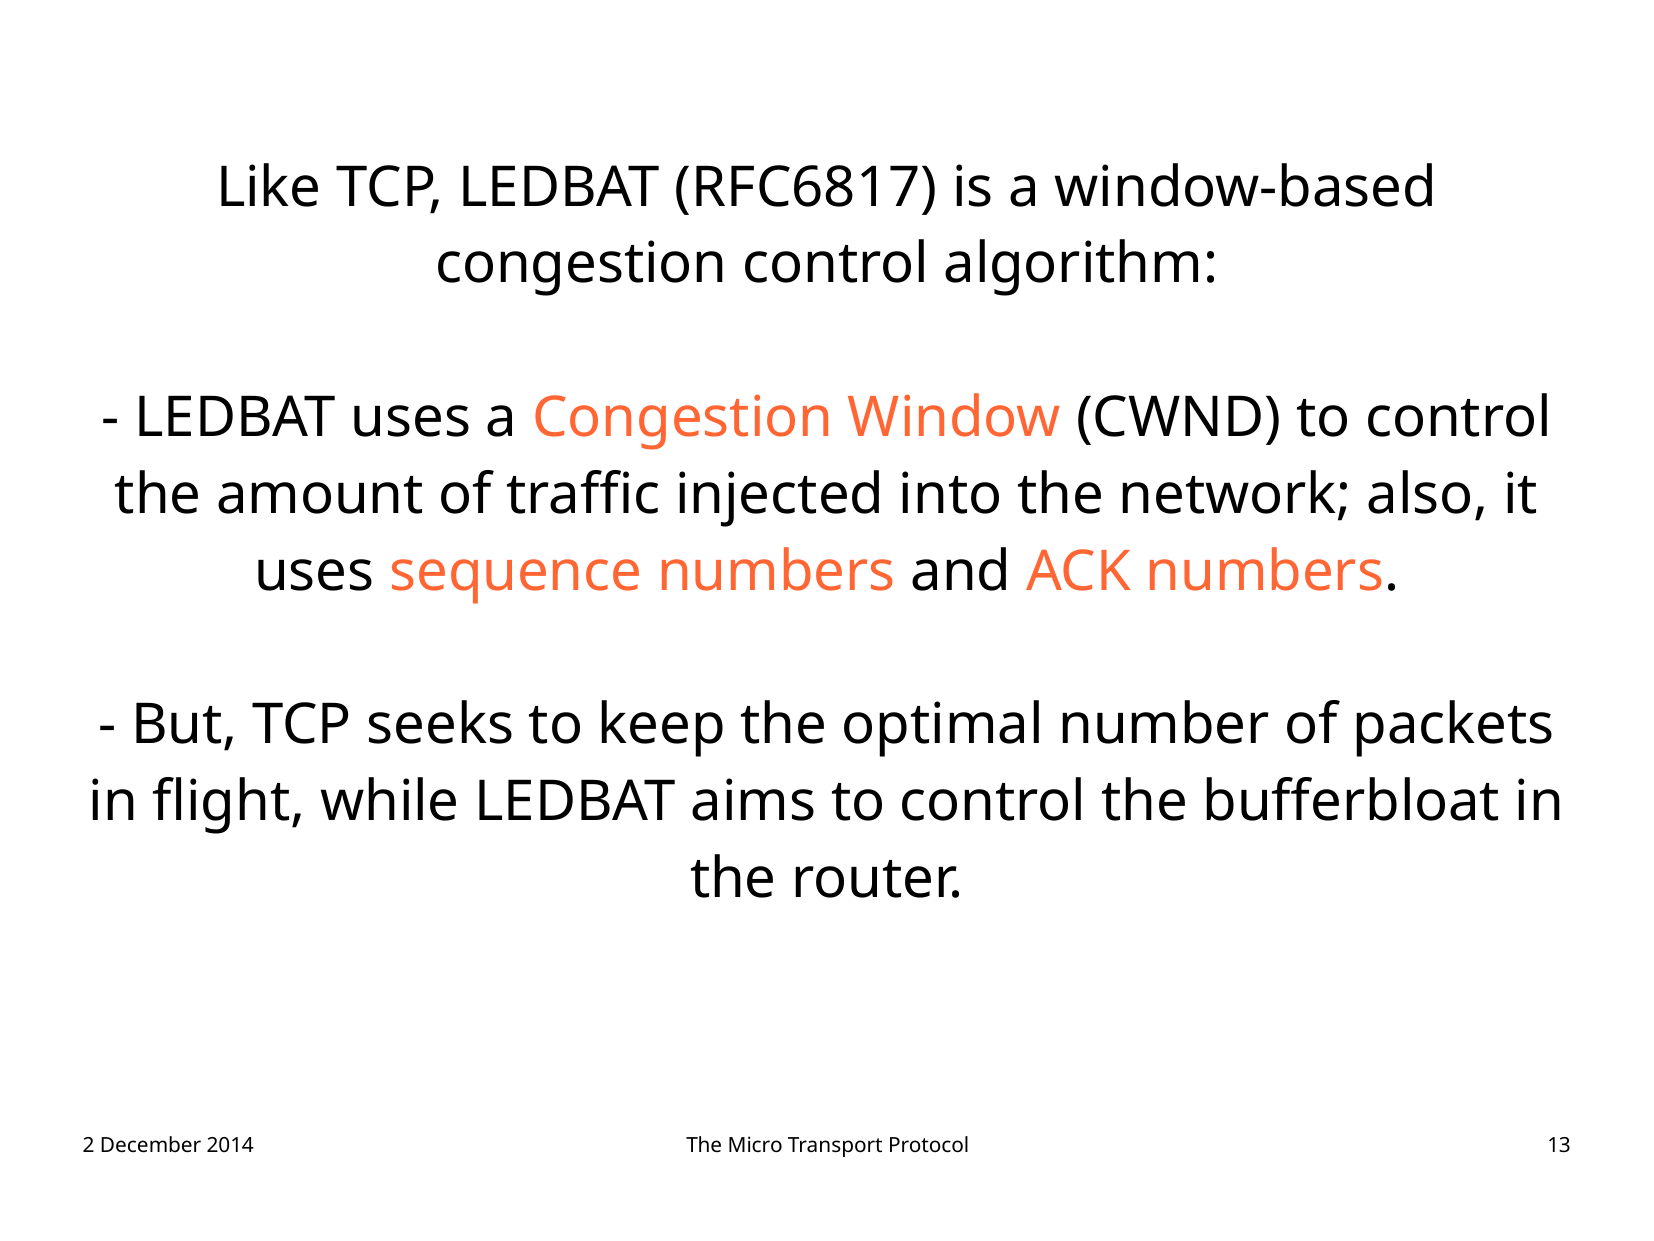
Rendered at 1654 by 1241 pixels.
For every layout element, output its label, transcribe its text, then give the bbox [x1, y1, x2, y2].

subtitle Like TCP, LEDBAT (RFC6817) is a window-based congestion control algorithm: - LEDBAT uses a Congestion Window (CWND) to control the amount of traffic injected into the network; also, it uses sequence numbers and ACK numbers. - But, TCP seeks to keep the optimal number of packets in flight, while LEDBAT aims to control the bufferbloat in the router. [82, 49, 1571, 1010]
